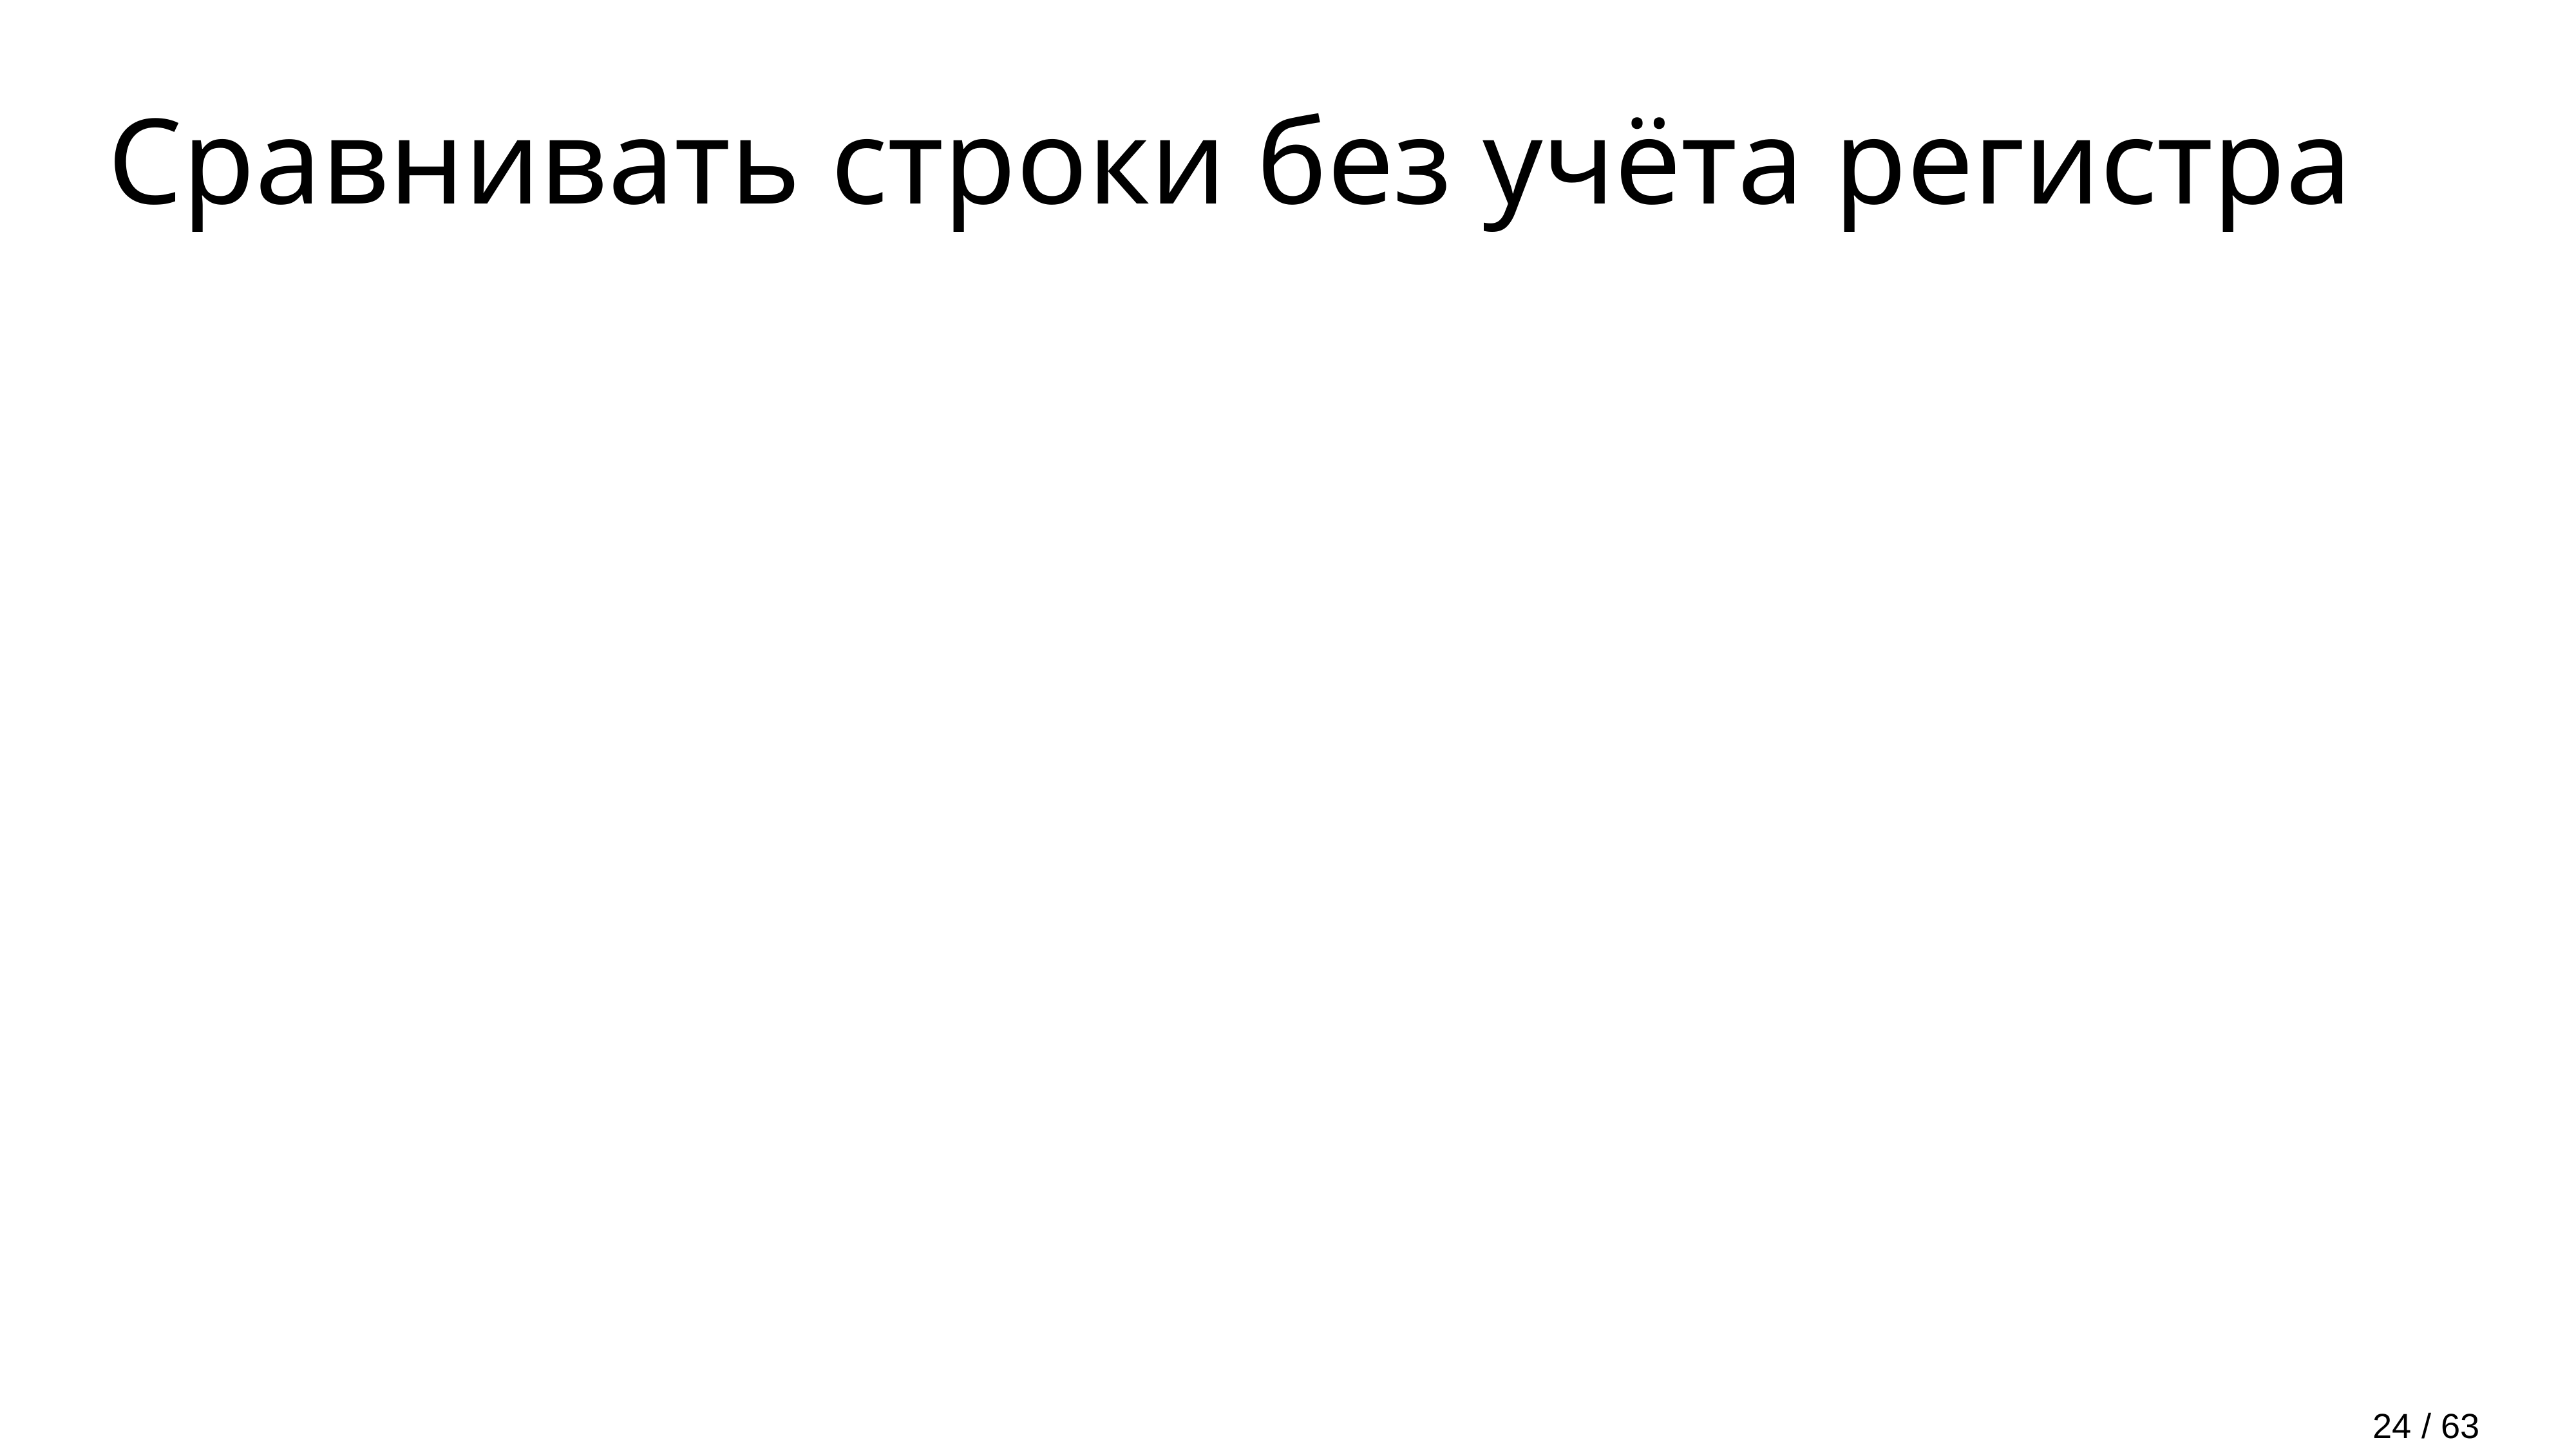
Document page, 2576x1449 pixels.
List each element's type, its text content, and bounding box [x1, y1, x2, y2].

title Сравнивать строки без учёта регистра [108, 80, 2468, 242]
text_box <number> / 63 [2363, 1402, 2576, 1449]
